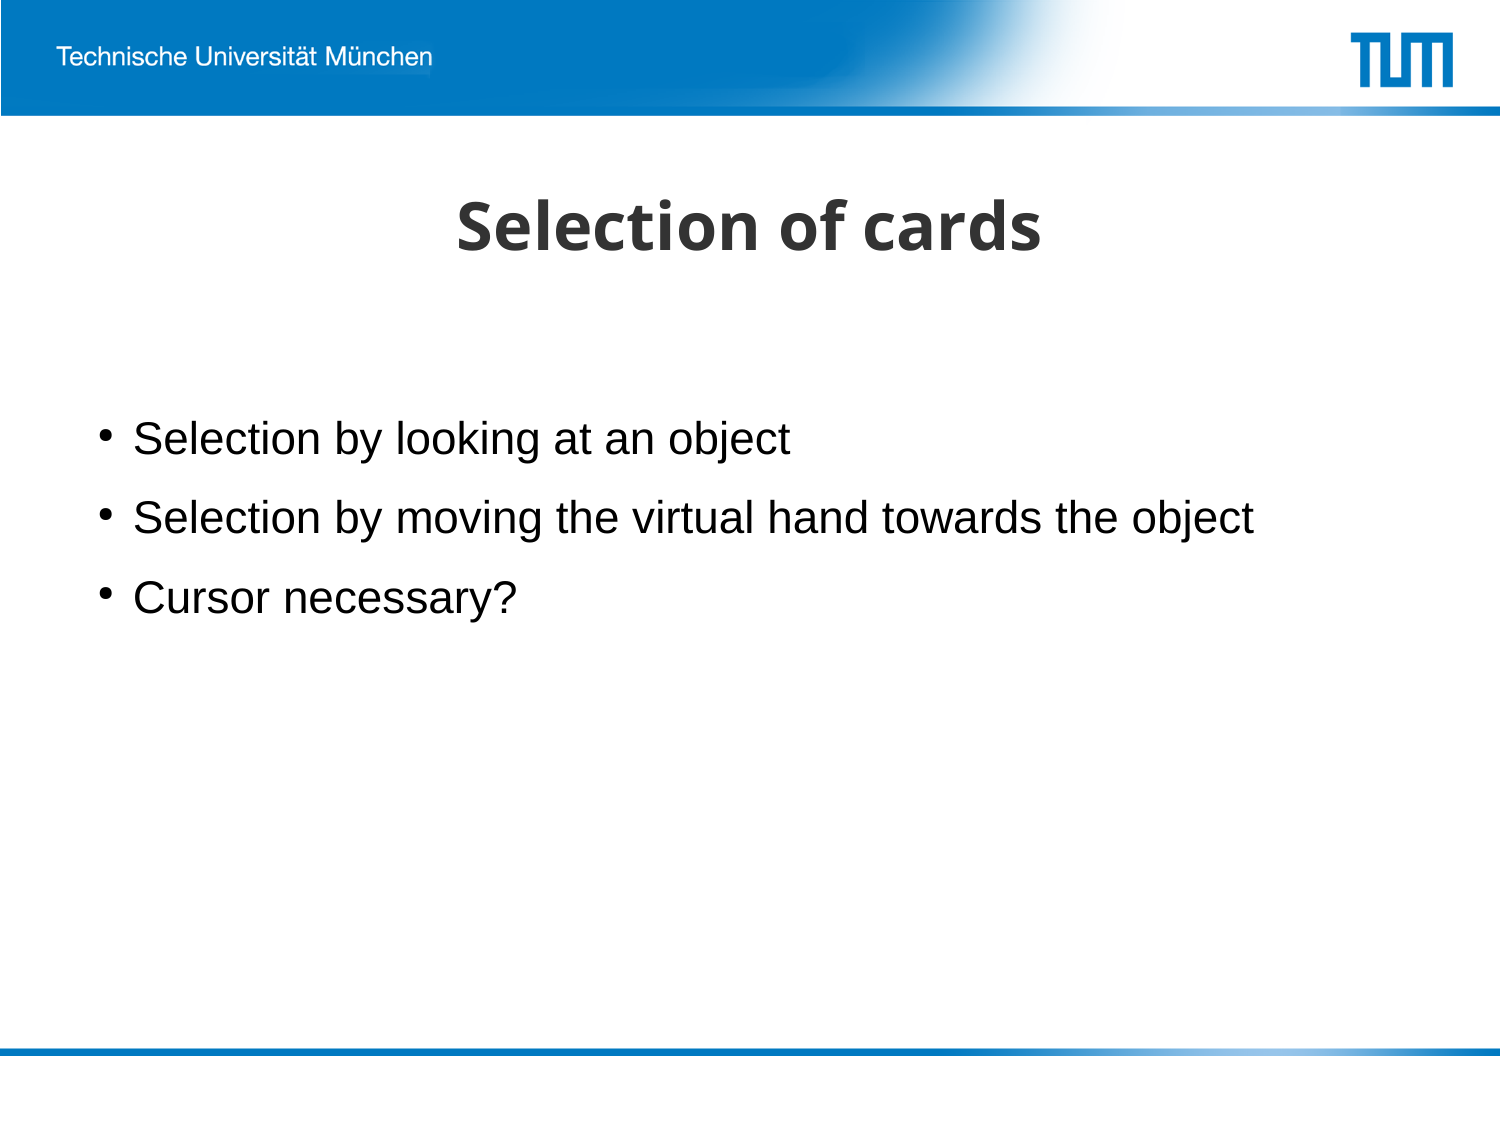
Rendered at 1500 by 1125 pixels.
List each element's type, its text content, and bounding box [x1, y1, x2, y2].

picture [0, 0, 1500, 1125]
text_box Selection by looking at an object Selection by moving the virtual hand towards the object Cursor necessary? [82, 401, 1418, 630]
text_box Selection of cards [53, 125, 1447, 324]
